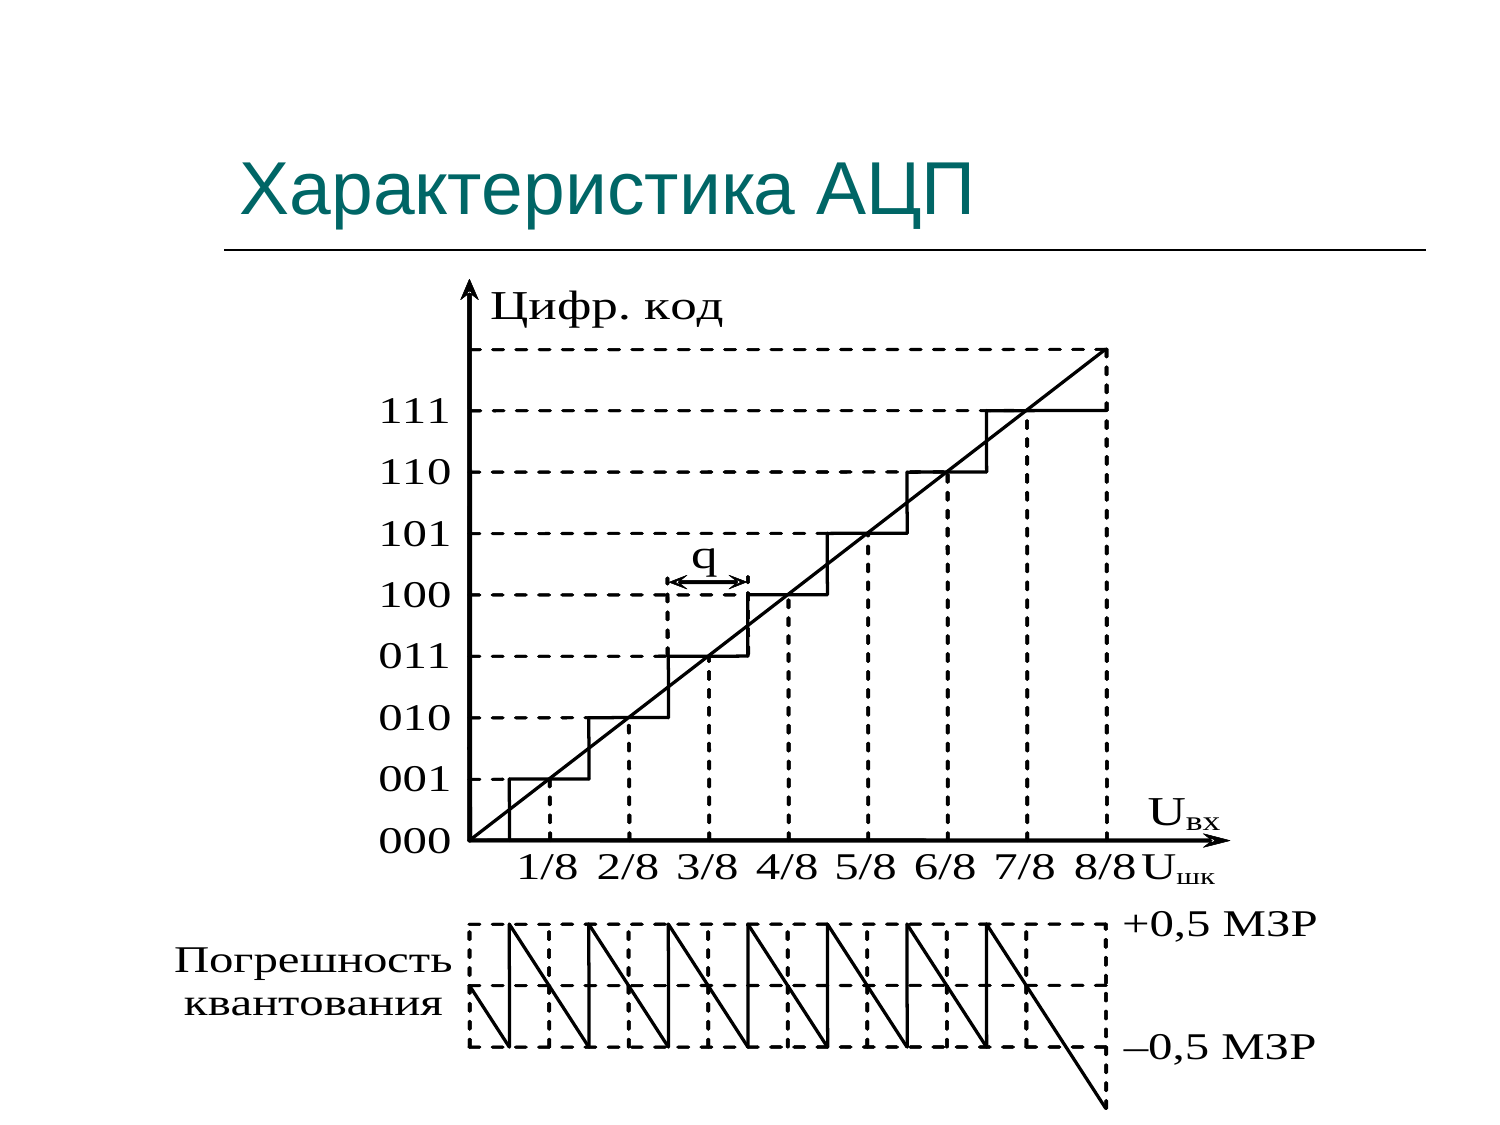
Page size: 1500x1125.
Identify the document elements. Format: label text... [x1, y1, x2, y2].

title Характеристика АЦП [224, 49, 1425, 237]
picture [147, 243, 1341, 1111]
